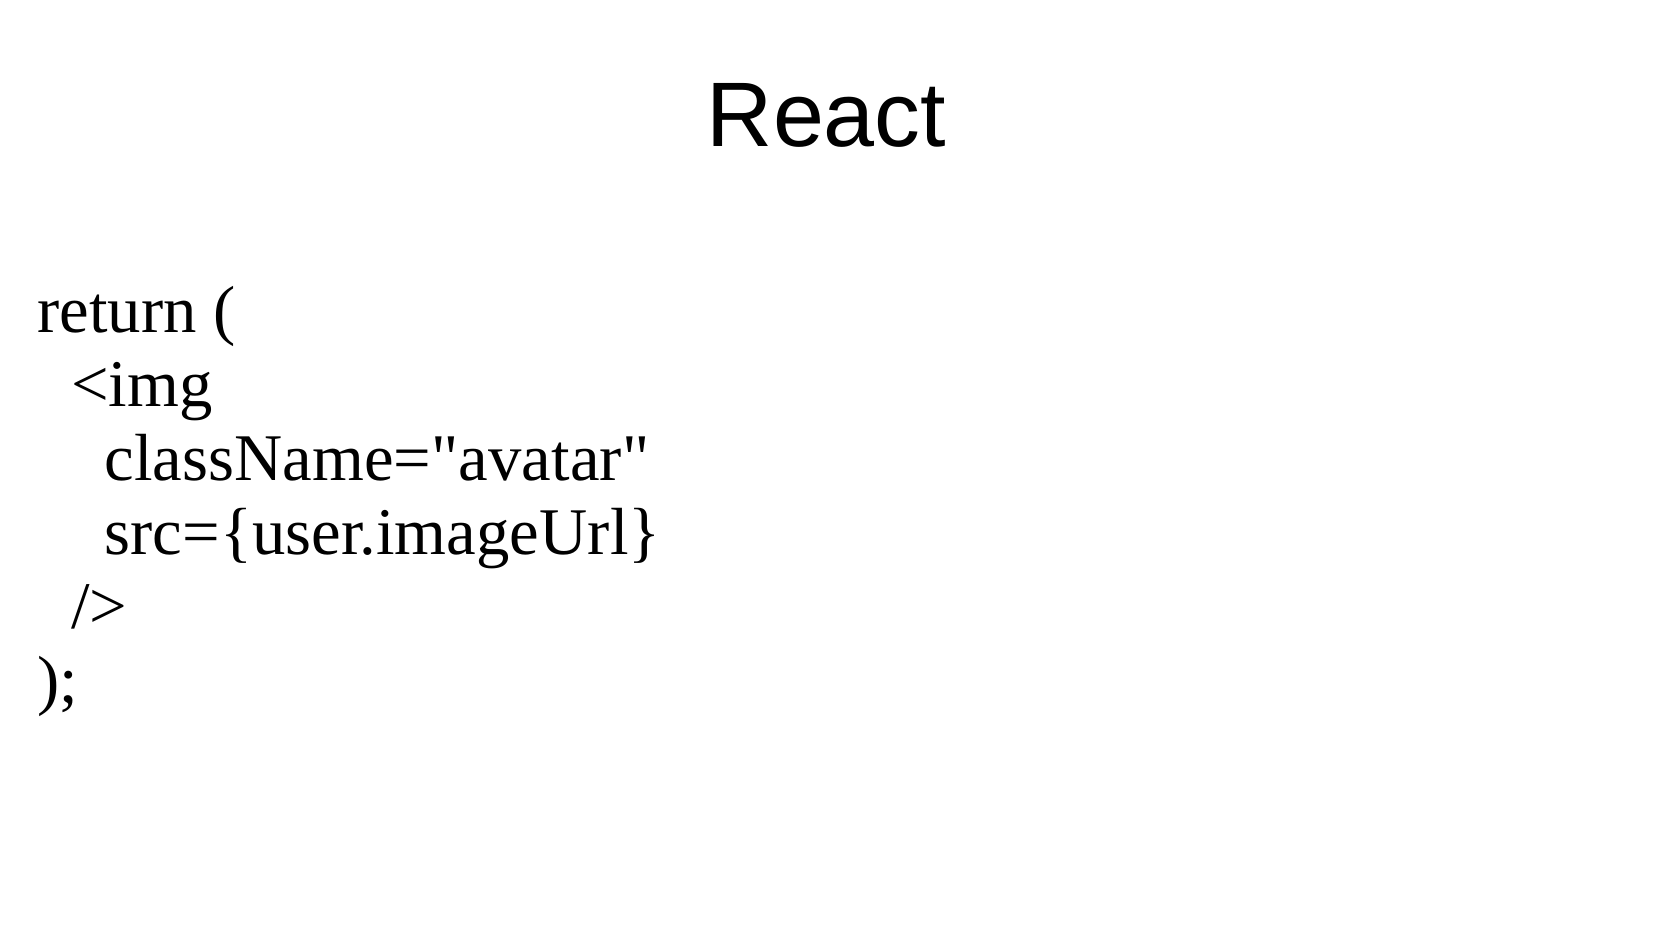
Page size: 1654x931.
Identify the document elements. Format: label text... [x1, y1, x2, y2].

subtitle return ( <img className="avatar" src={user.imageUrl} /> ); [37, 225, 1526, 765]
title React [82, 37, 1571, 193]
